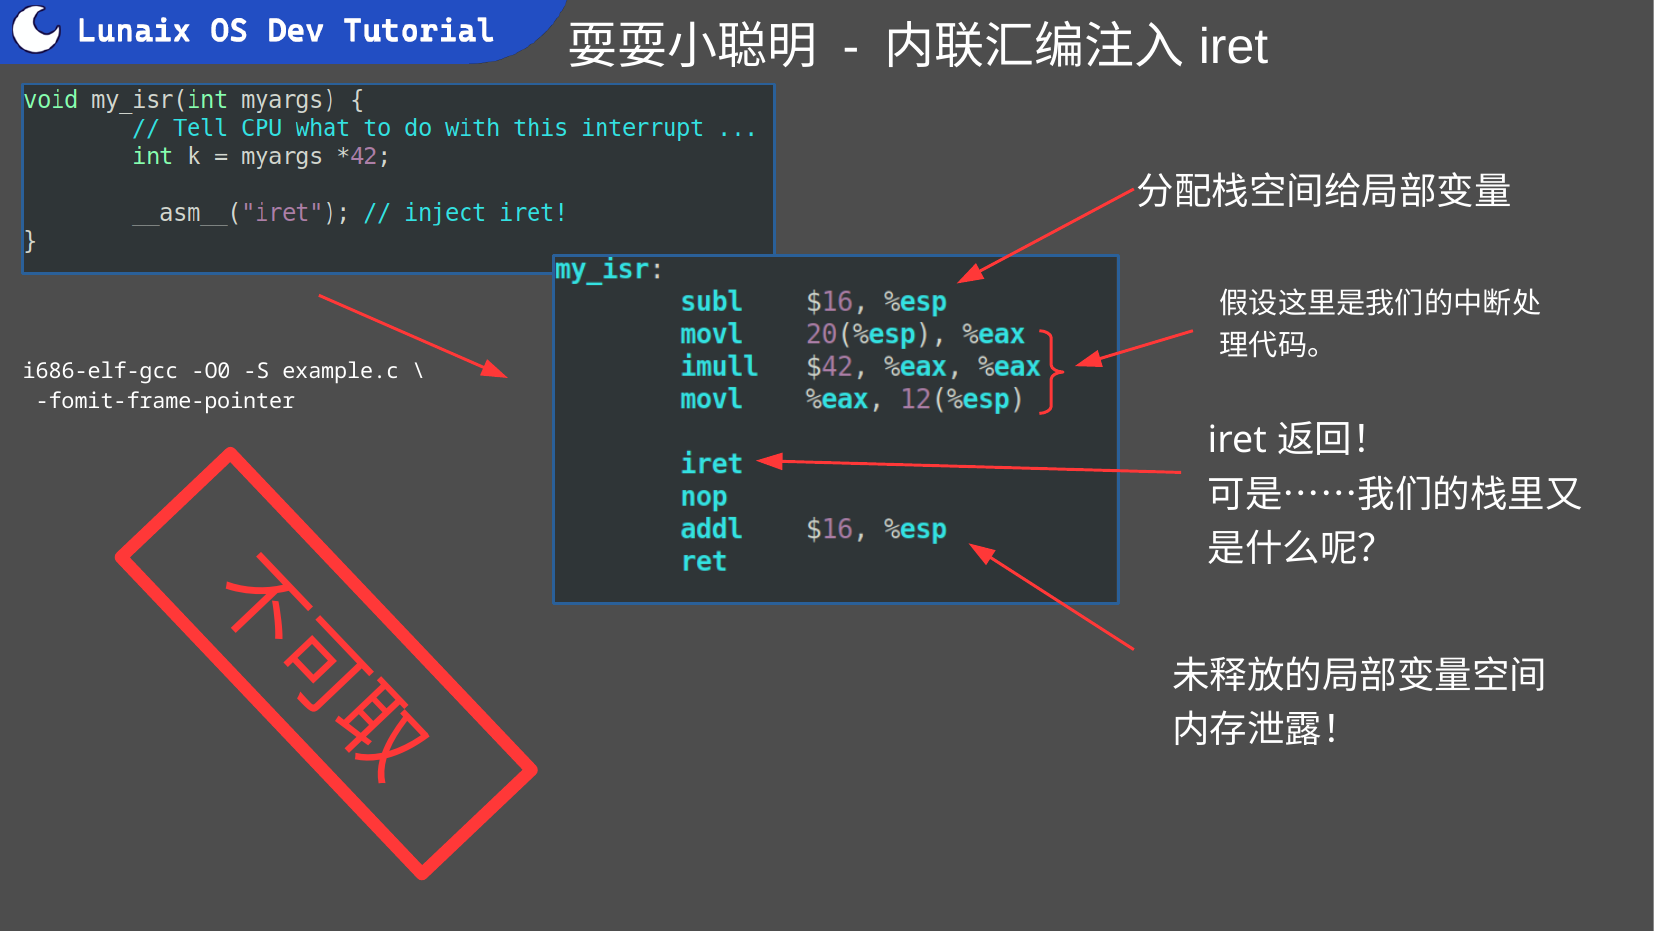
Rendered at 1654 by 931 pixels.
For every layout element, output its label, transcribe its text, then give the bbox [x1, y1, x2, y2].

text_box 未释放的局部变量空间 内存泄露！ [1157, 637, 1607, 762]
picture [23, 85, 774, 272]
title 耍耍小聪明 - 内联汇编注入iret [566, 0, 1654, 83]
picture [555, 256, 1117, 603]
text_box 分配栈空间给局部变量 [1122, 153, 1595, 230]
text_box i686-elf-gcc -O0 -S example.c \ -fomit-frame-pointer [11, 348, 437, 414]
text_box 假设这里是我们的中断处理代码。 [1204, 271, 1571, 372]
text_box 不可取 [120, 453, 532, 875]
text_box iret返回！ 可是……我们的栈里又是什么呢？ [1192, 401, 1607, 580]
picture [0, 0, 1654, 931]
